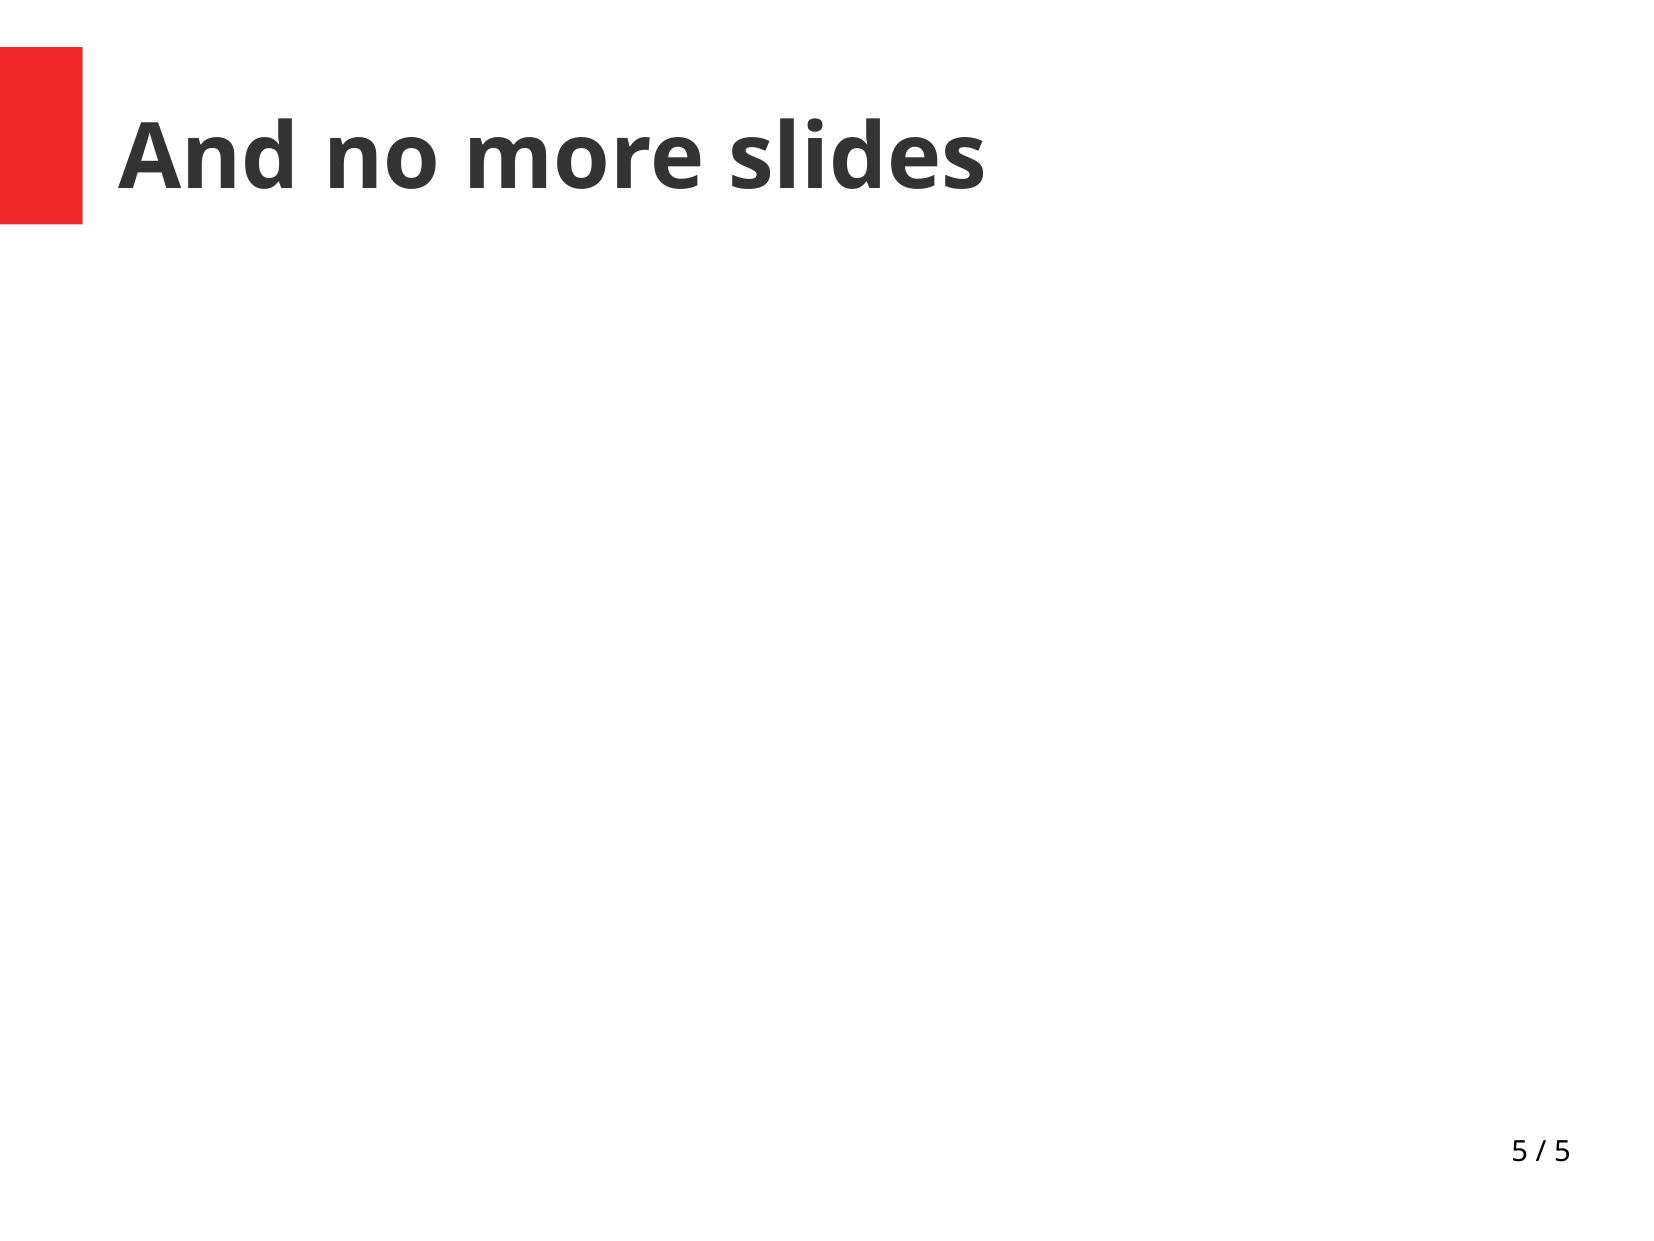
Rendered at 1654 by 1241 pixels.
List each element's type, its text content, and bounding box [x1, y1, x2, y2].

title And no more slides [118, 49, 1571, 257]
